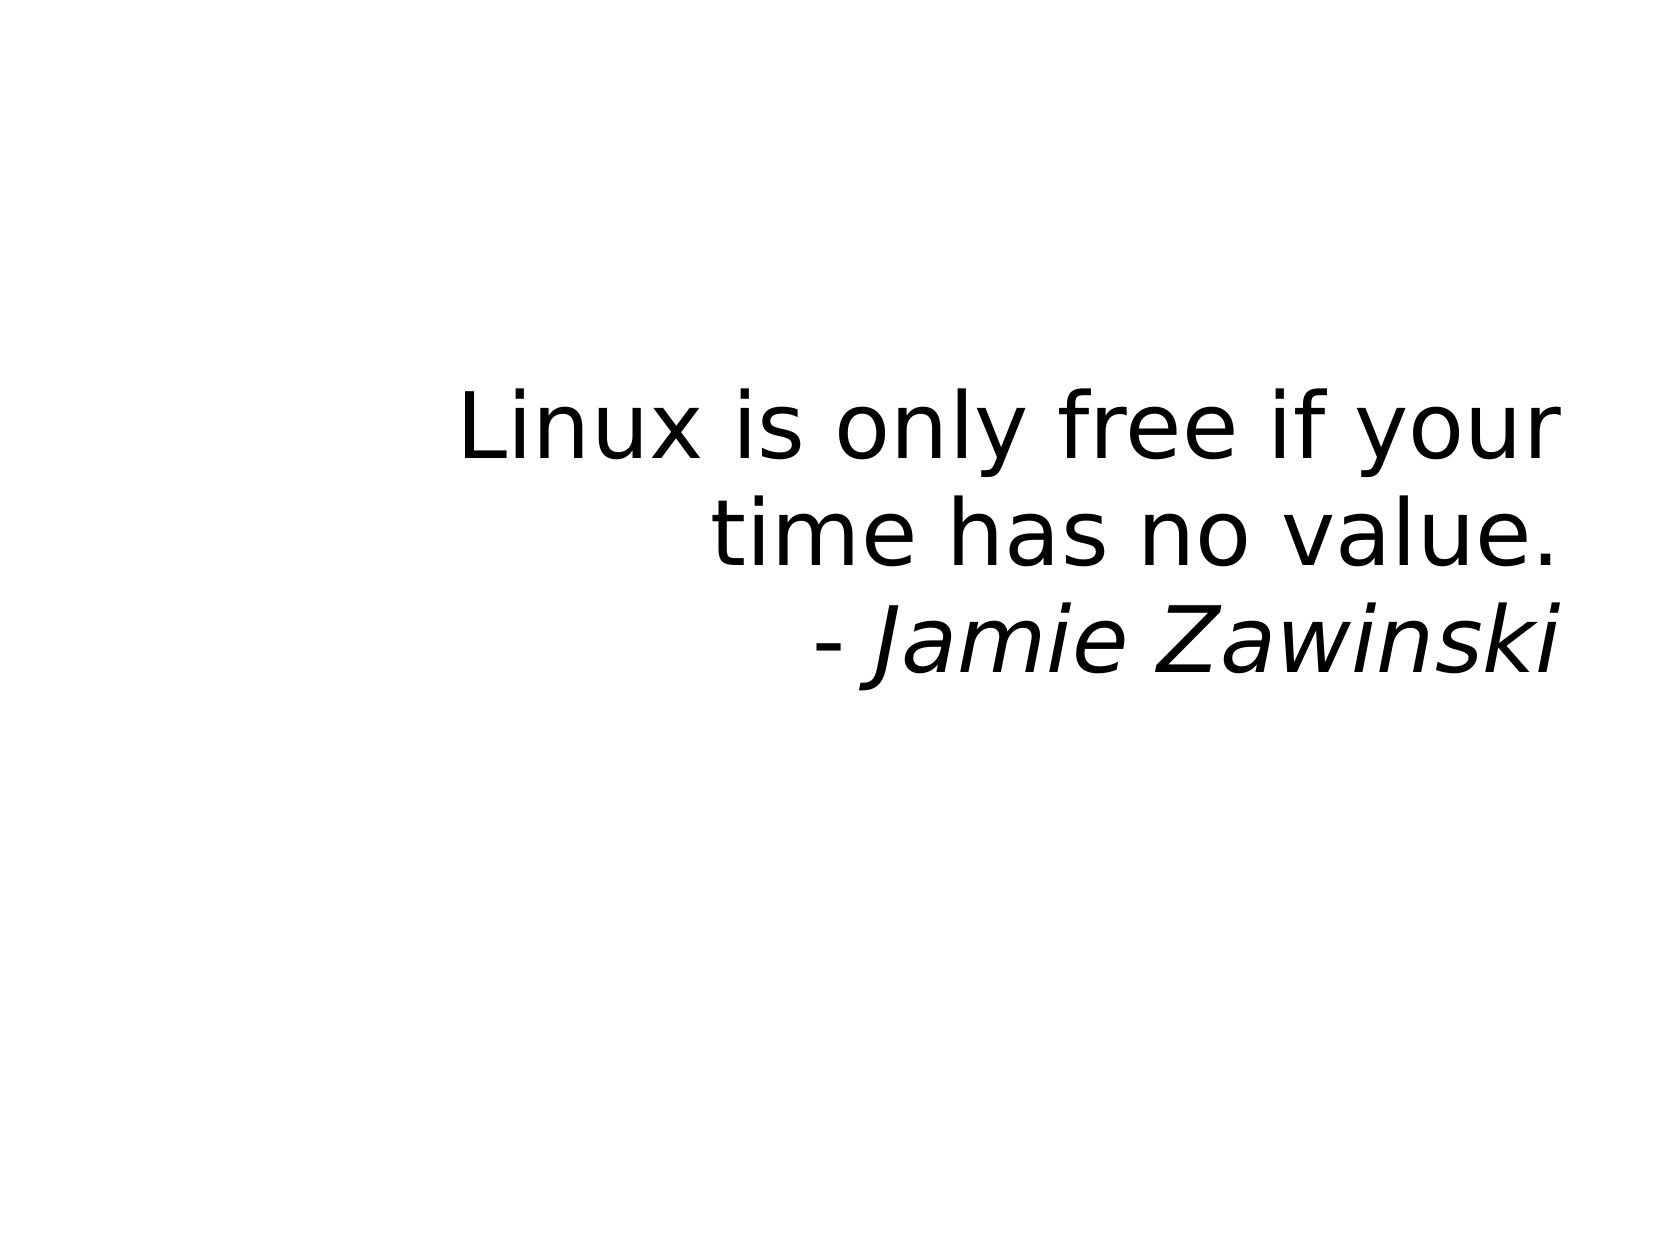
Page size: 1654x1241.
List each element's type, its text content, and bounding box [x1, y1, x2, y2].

title Linux is only free if your time has no value. - Jamie Zawinski [75, 373, 1563, 695]
